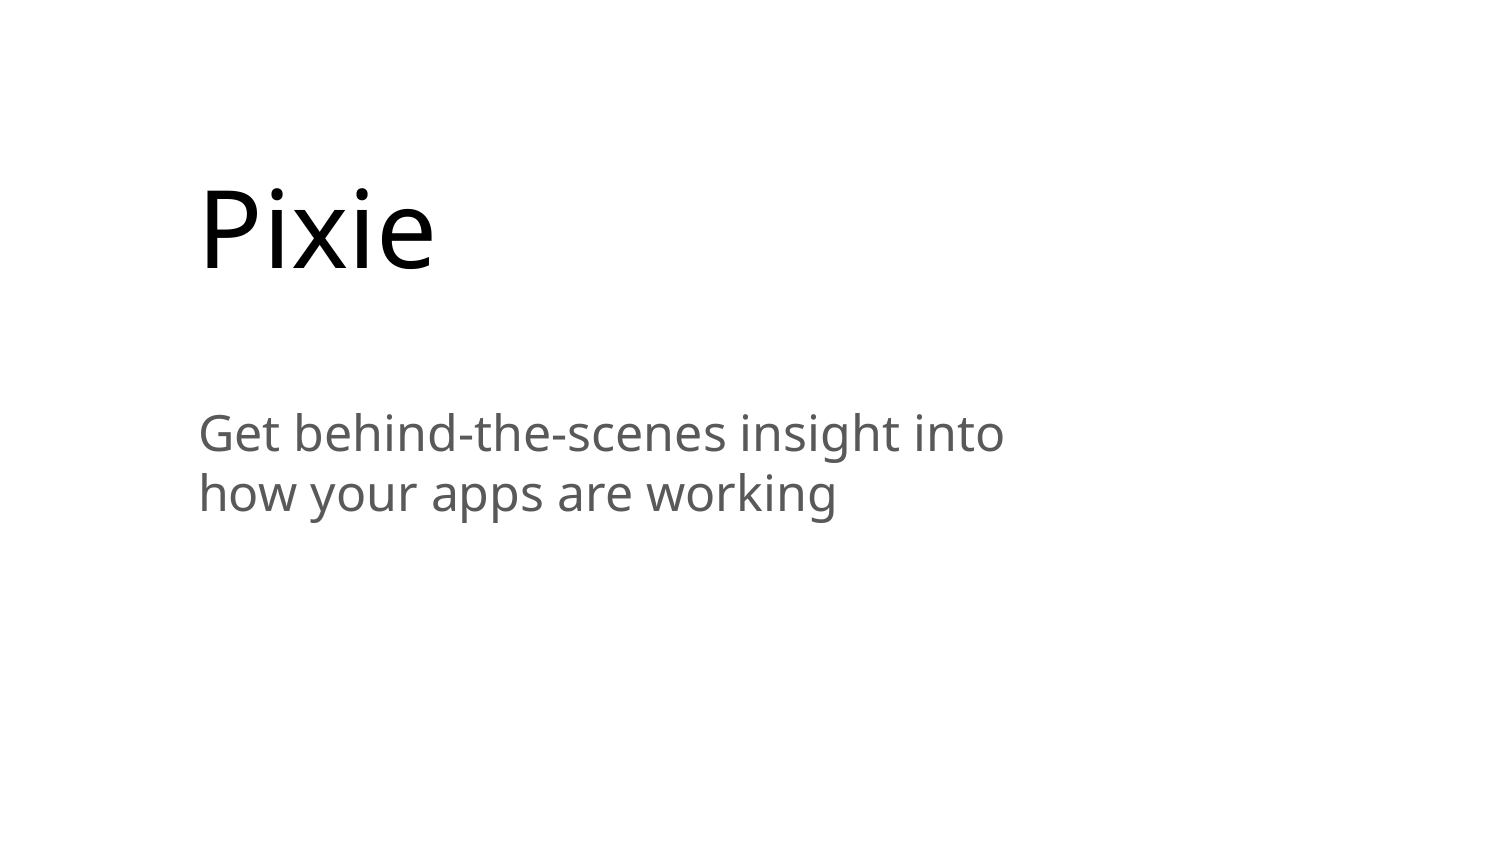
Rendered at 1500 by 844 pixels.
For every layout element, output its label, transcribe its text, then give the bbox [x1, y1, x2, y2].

title Pixie [0, 125, 776, 305]
text_box Get behind-the-scenes insight into how your apps are working [183, 386, 1115, 645]
